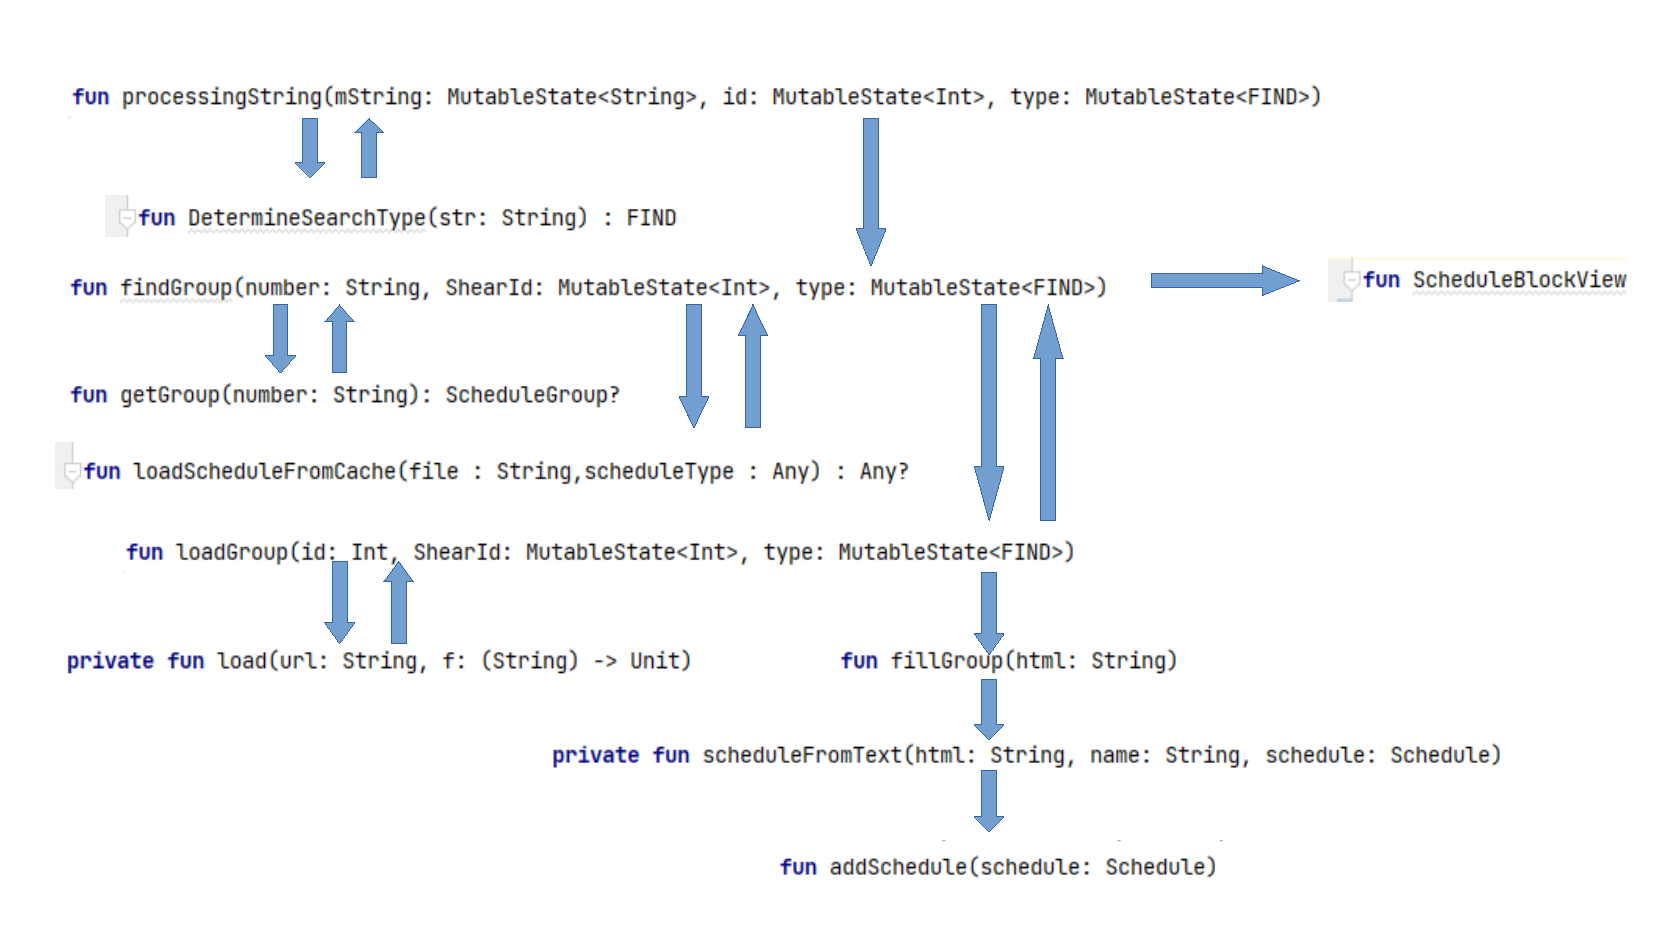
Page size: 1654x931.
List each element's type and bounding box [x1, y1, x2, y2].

text_box [974, 572, 1004, 655]
text_box [738, 304, 768, 428]
text_box [295, 118, 325, 178]
text_box [324, 304, 355, 373]
picture [546, 739, 1506, 772]
text_box [354, 118, 384, 178]
picture [59, 265, 1113, 305]
text_box [679, 304, 709, 428]
picture [767, 840, 1226, 886]
text_box [856, 118, 886, 266]
text_box [265, 304, 296, 373]
picture [59, 643, 699, 680]
text_box [324, 561, 355, 644]
text_box [383, 561, 414, 644]
text_box [1151, 265, 1300, 296]
text_box [974, 304, 1004, 521]
picture [831, 633, 1182, 680]
picture [59, 372, 627, 414]
picture [55, 442, 916, 489]
text_box [1033, 304, 1064, 521]
picture [1328, 257, 1628, 302]
picture [118, 531, 1087, 573]
text_box [974, 679, 1004, 740]
picture [105, 195, 680, 237]
picture [61, 79, 1329, 119]
text_box [974, 770, 1004, 832]
